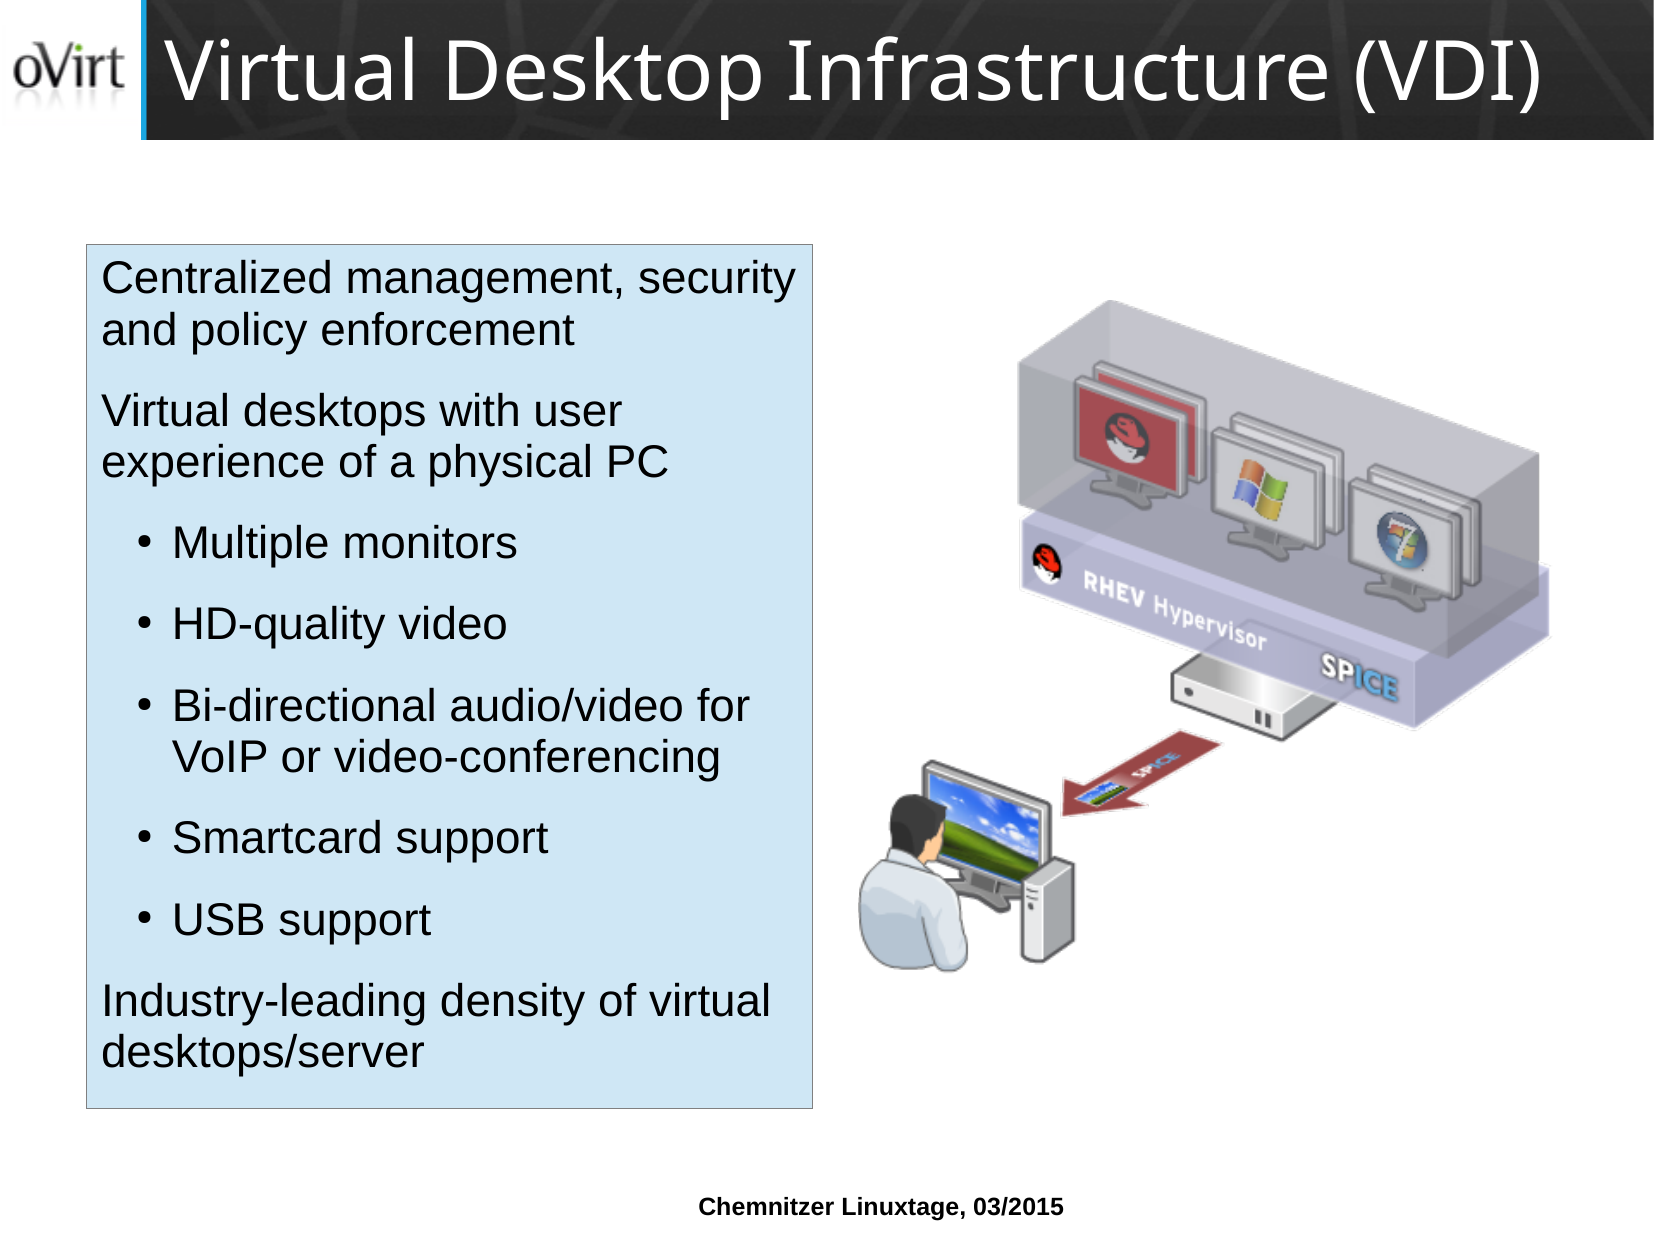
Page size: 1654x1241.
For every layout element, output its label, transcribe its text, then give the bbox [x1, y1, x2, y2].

text_box Centralized management, security and policy enforcement Virtual desktops with user experience of a physical PC Multiple monitors HD-quality video Bi-directional audio/video for VoIP or video-conferencing Smartcard support USB support Industry-leading density of virtual desktops/server [86, 244, 813, 1109]
picture [0, 0, 1654, 140]
title Virtual Desktop Infrastructure (VDI) [164, 18, 1653, 119]
picture [858, 300, 1553, 976]
